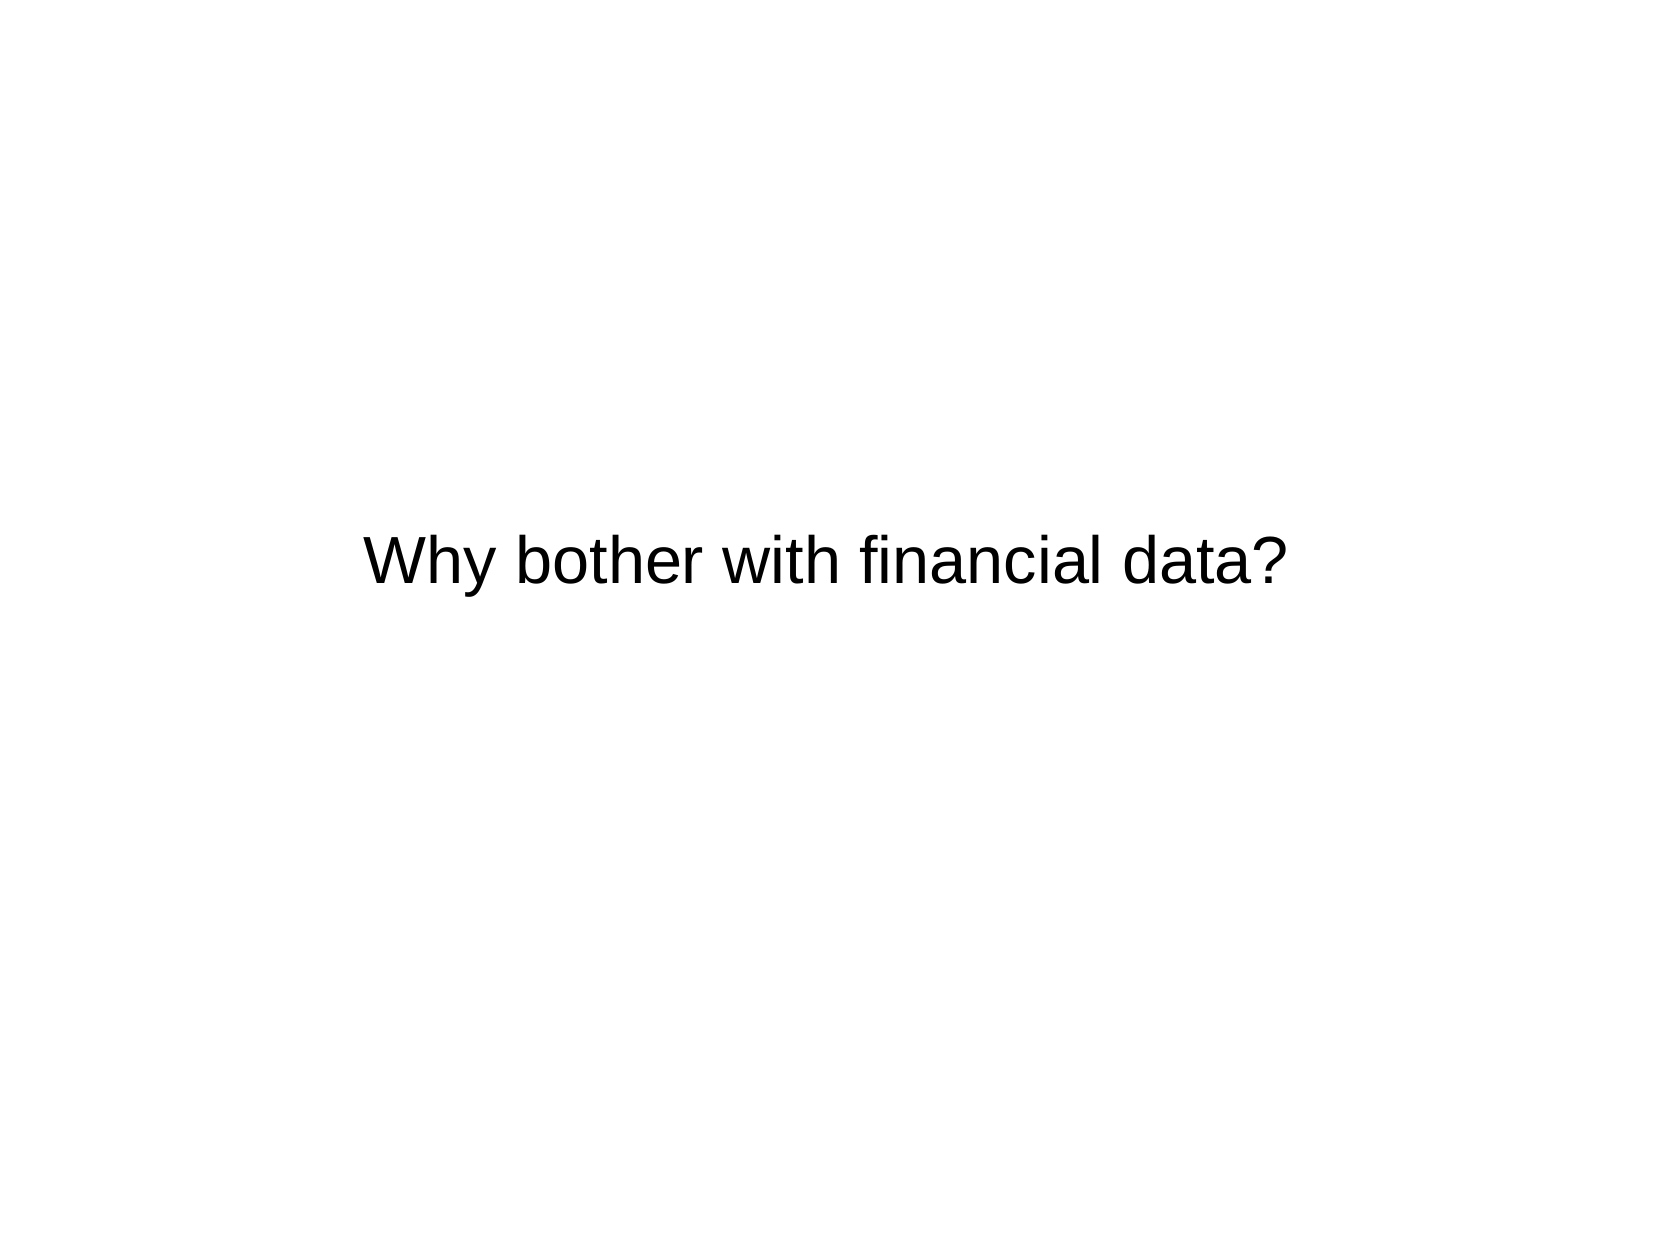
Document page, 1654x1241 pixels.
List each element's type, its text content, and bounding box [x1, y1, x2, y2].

subtitle Why bother with financial data? [82, 200, 1571, 921]
